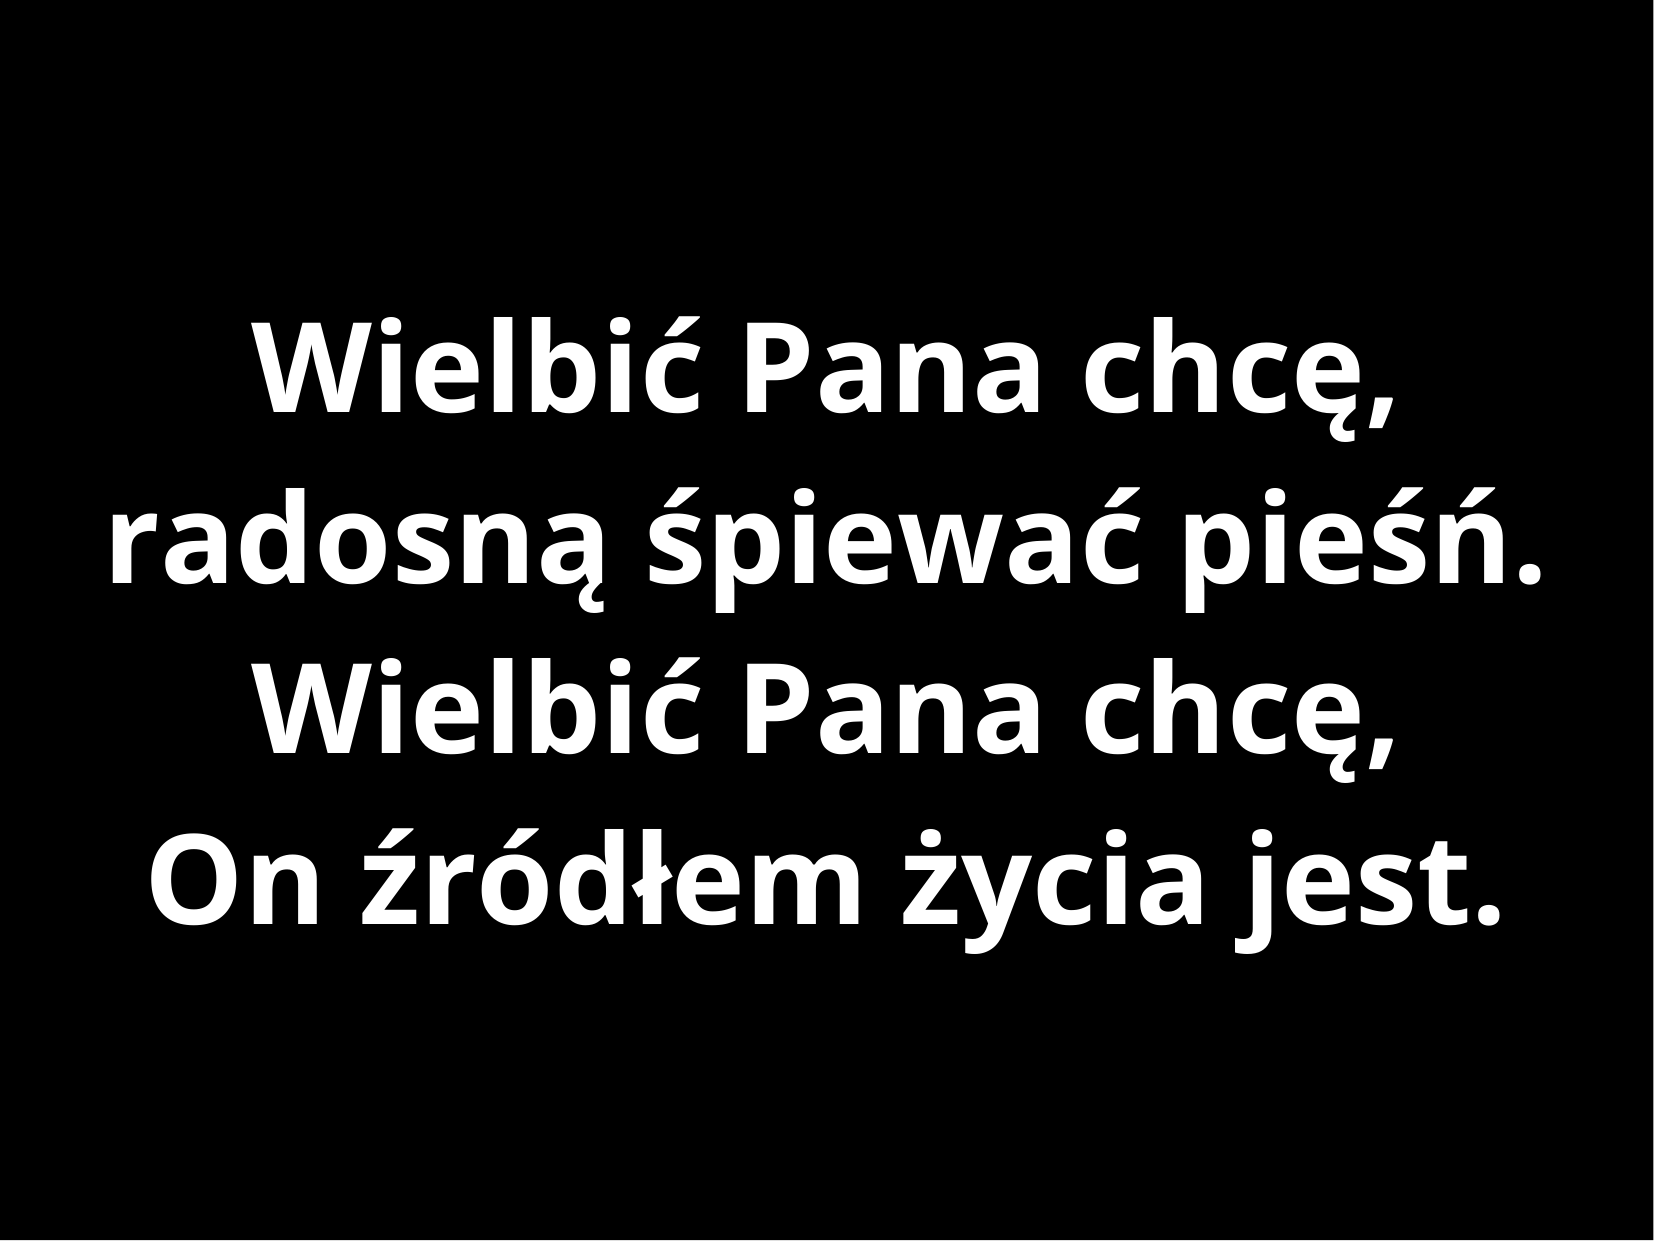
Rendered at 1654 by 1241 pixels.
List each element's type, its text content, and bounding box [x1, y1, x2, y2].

title Wielbić Pana chcę, radosną śpiewać pieśń. Wielbić Pana chcę, On źródłem życia jest. [0, 0, 1654, 1241]
